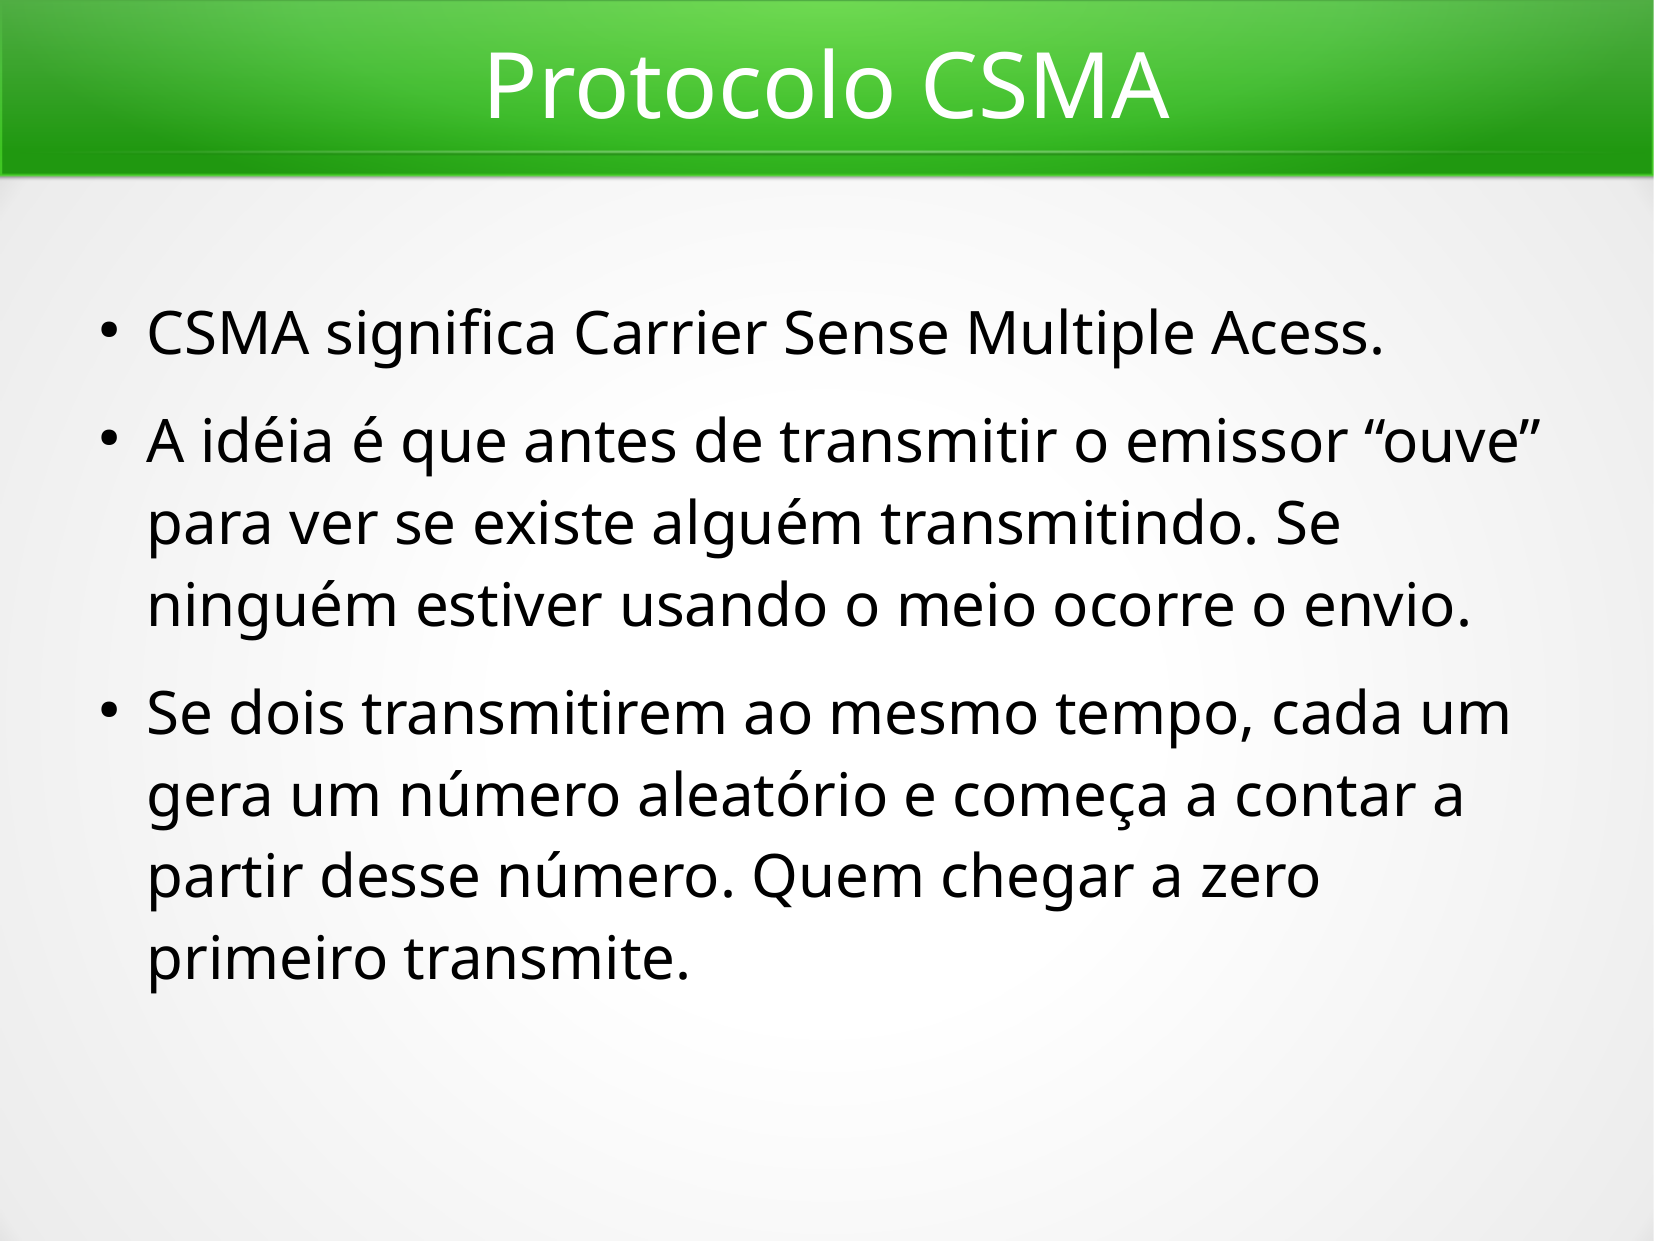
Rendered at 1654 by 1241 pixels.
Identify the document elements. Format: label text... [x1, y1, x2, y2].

list CSMA significa Carrier Sense Multiple Acess. A idéia é que antes de transmitir o emissor “ouve” para ver se existe alguém transmitindo. Se ninguém estiver usando o meio ocorre o envio. Se dois transmitirem ao mesmo tempo, cada um gera um número aleatório e começa a contar a partir desse número. Quem chegar a zero primeiro transmite. [82, 290, 1571, 1010]
picture [0, 0, 1654, 1241]
title Protocolo CSMA [82, 11, 1571, 154]
